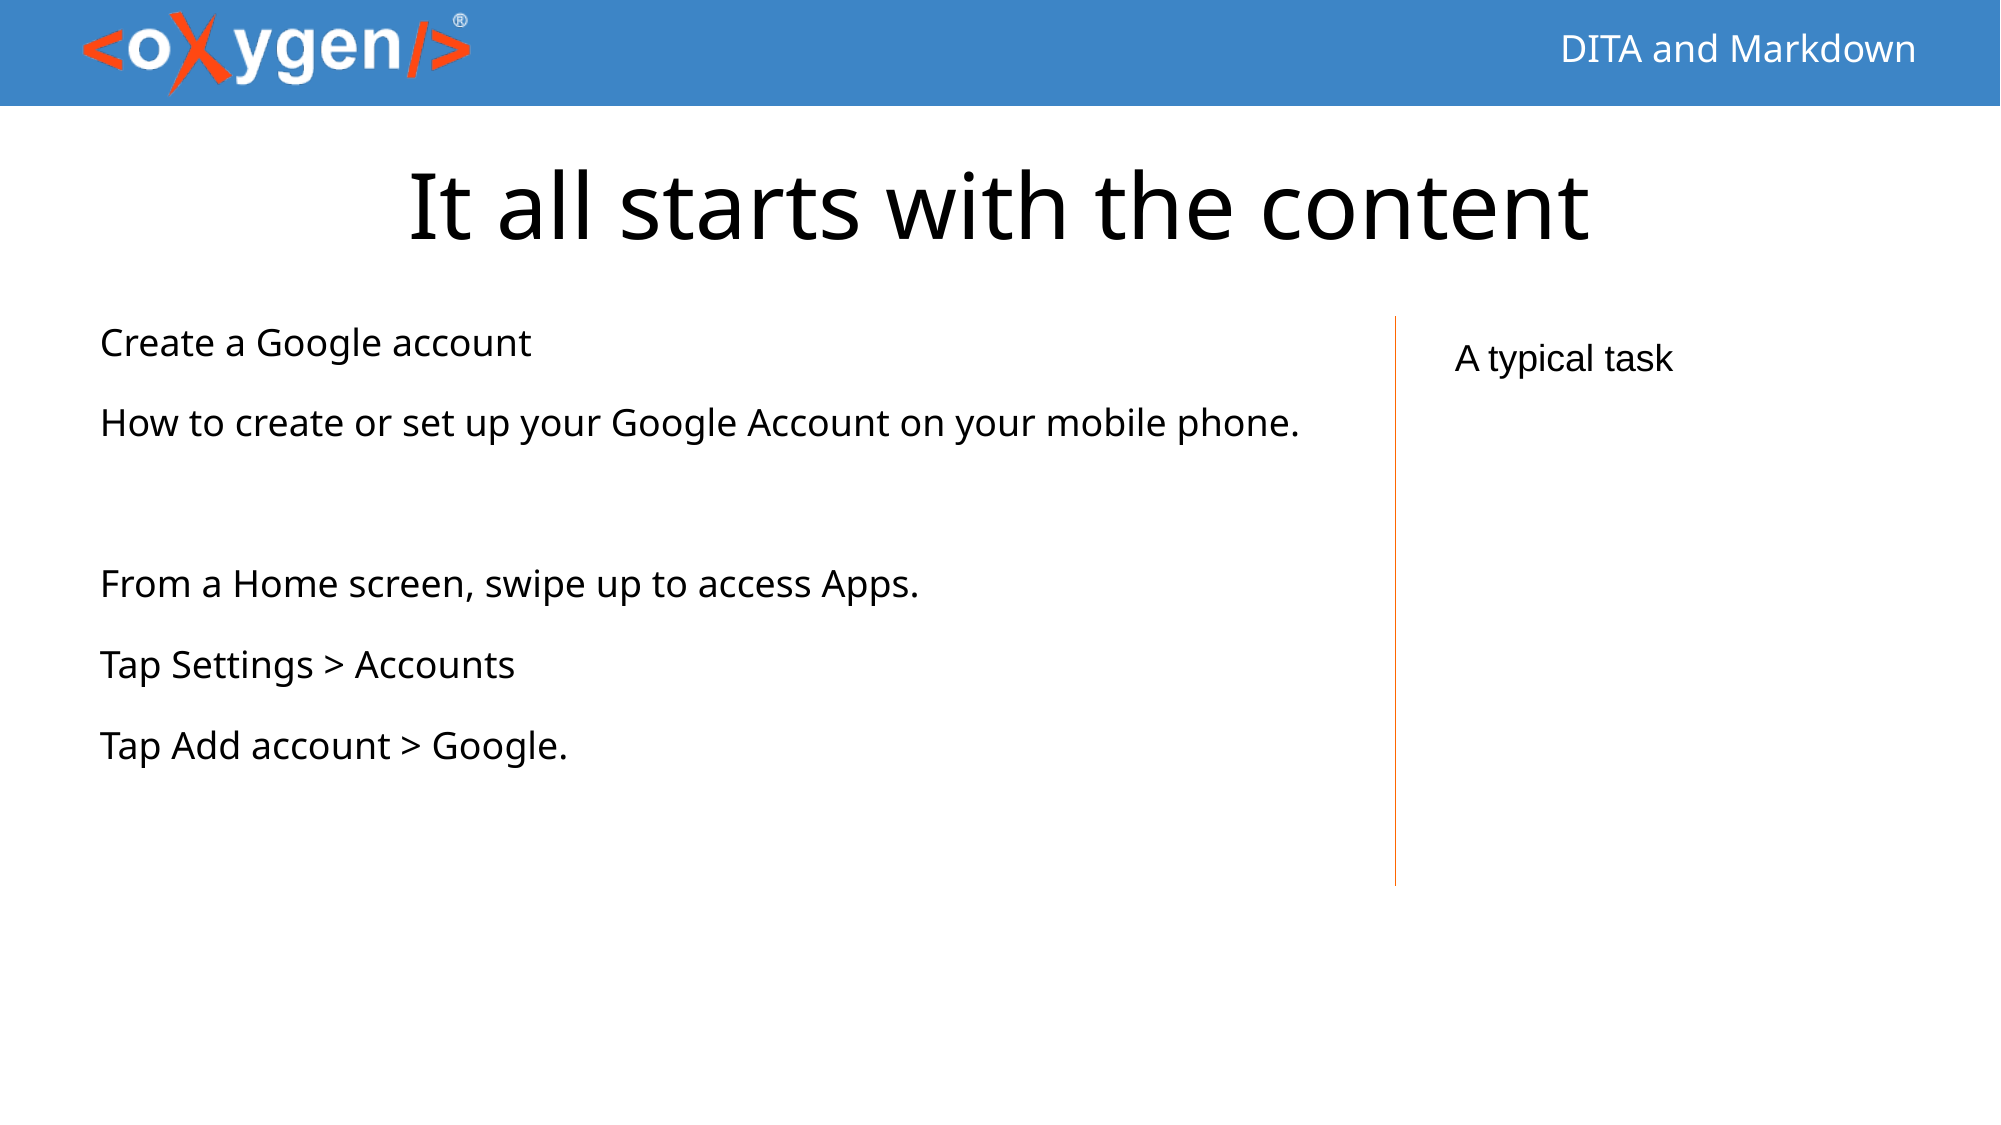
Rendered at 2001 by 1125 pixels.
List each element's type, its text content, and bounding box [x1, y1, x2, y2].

text_box A typical task [1440, 329, 1951, 417]
list Create a Google account How to create or set up your Google Account on your mobile phone. From a Home screen, swipe up to access Apps. Tap Settings > Accounts Tap Add account > Google. [99, 316, 1900, 1083]
title It all starts with the content [99, 109, 1900, 298]
picture [75, 0, 488, 106]
